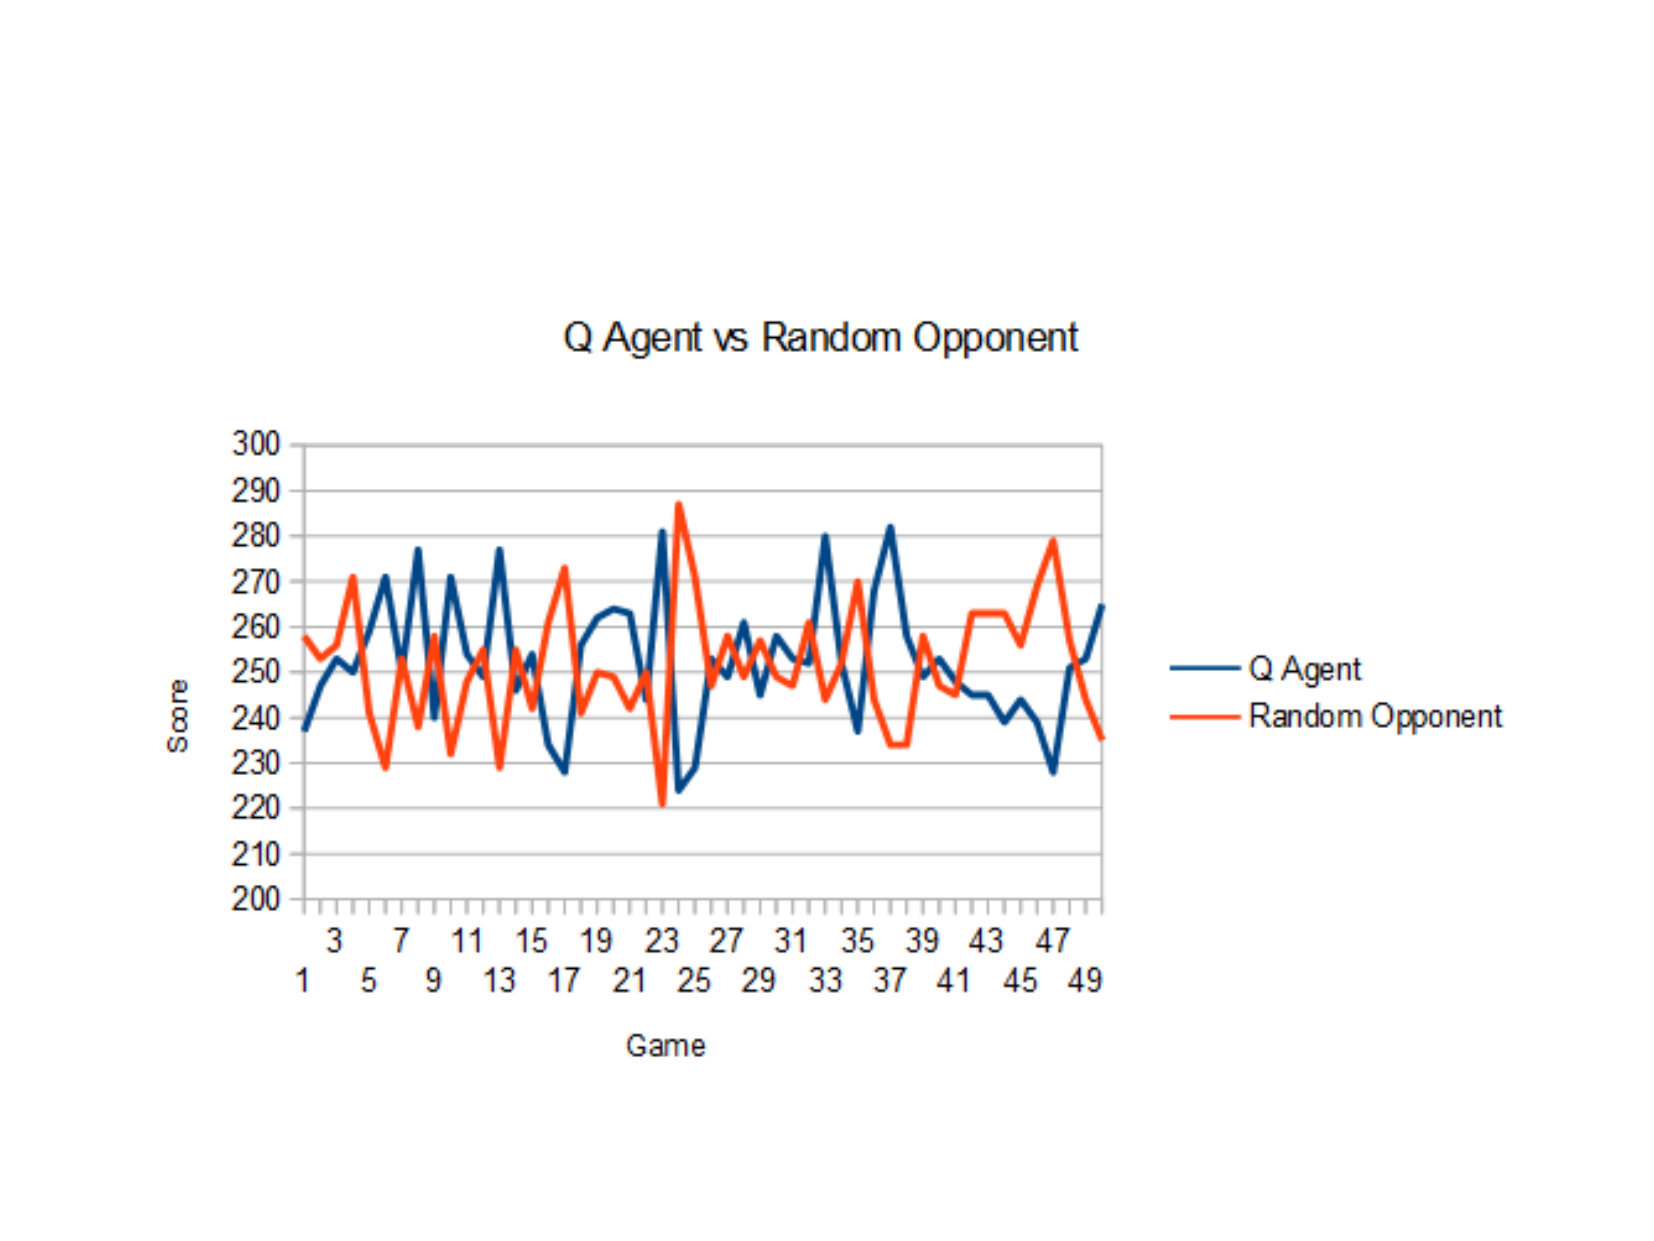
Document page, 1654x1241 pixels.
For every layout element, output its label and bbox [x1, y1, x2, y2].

picture [131, 290, 1522, 1109]
